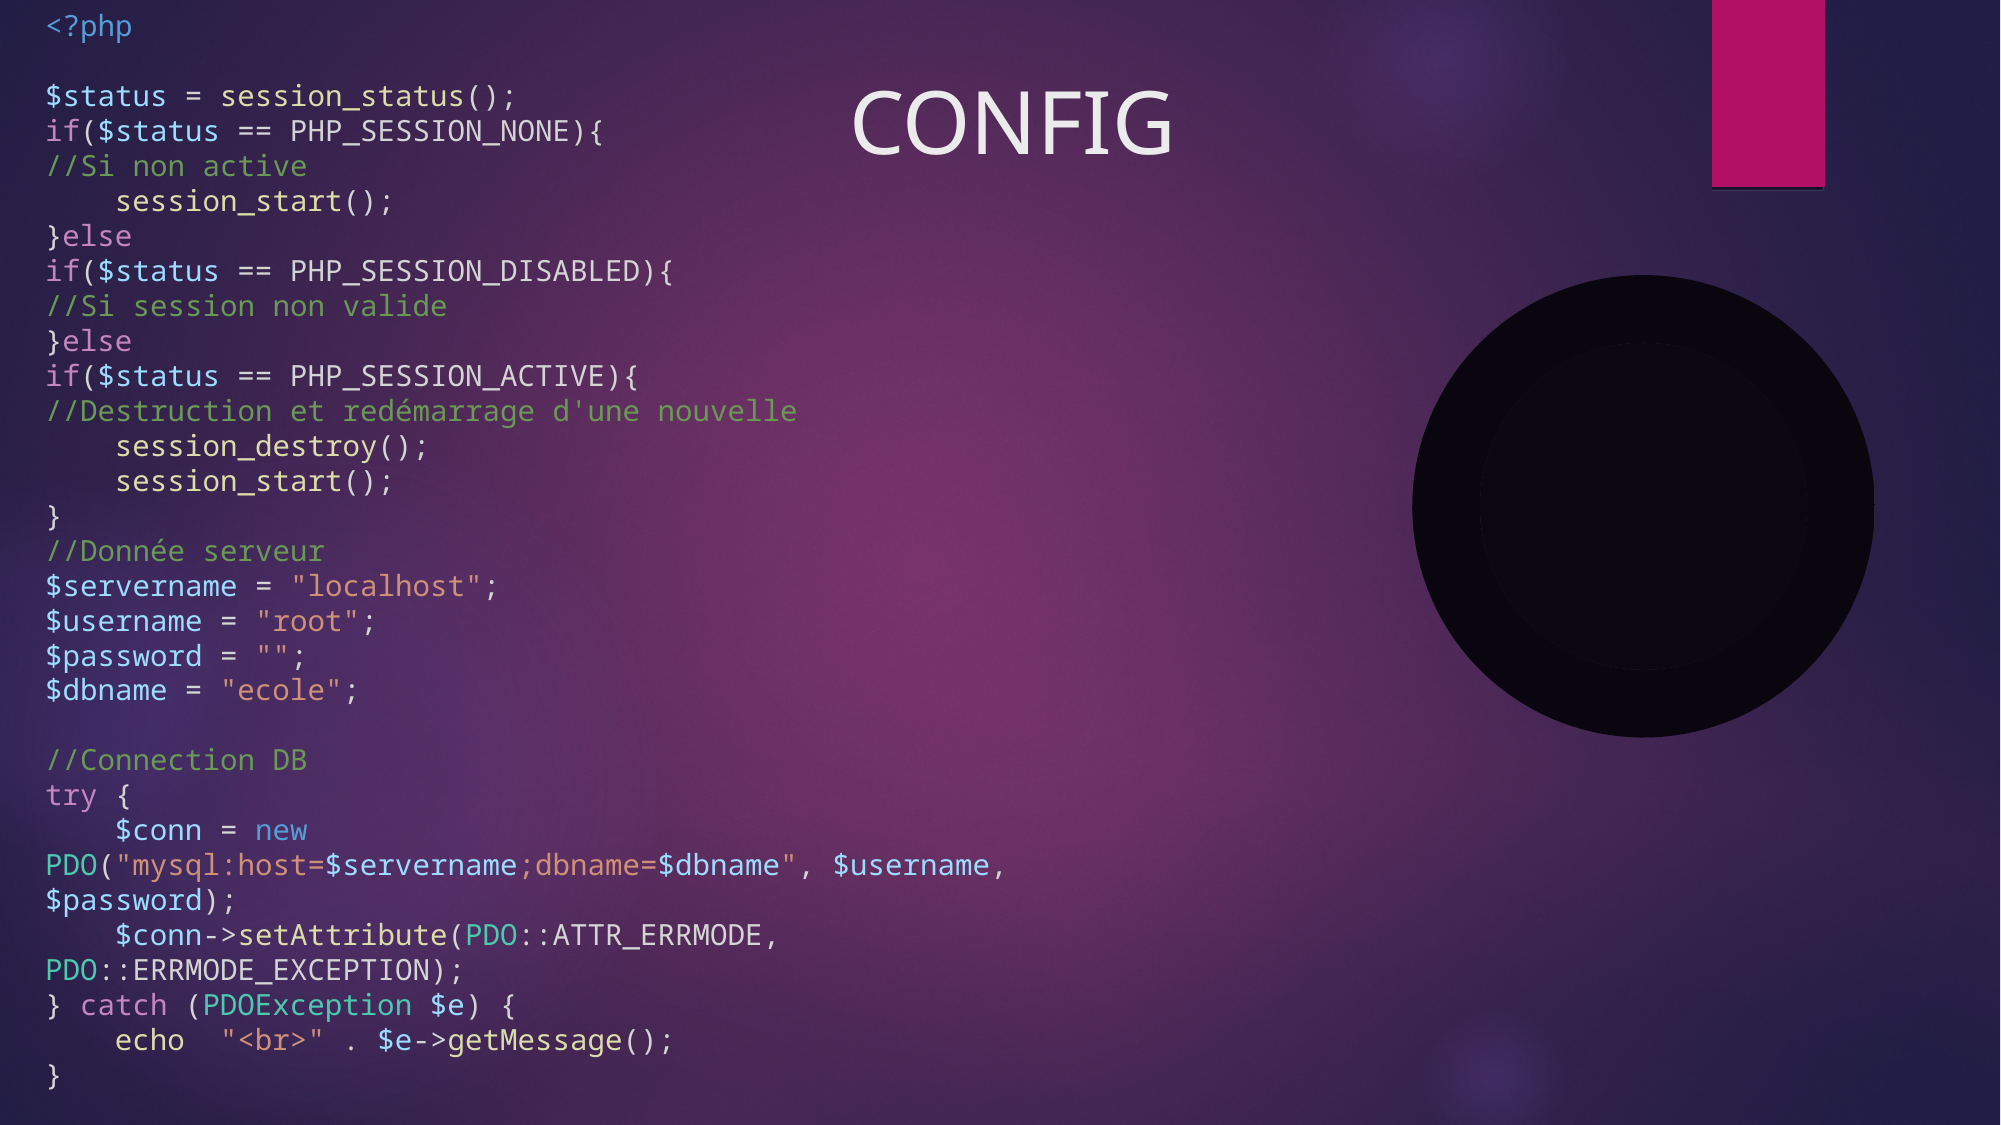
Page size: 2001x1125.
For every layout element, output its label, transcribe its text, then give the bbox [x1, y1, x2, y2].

text_box <?php $status = session_status(); if($status == PHP_SESSION_NONE){ //Si non active session_start(); }else if($status == PHP_SESSION_DISABLED){ //Si session non valide }else if($status == PHP_SESSION_ACTIVE){ //Destruction et redémarrage d'une nouvelle session_destroy(); session_start(); } //Donnée serveur $servername = "localhost"; $username = "root"; $password = ""; $dbname = "ecole"; //Connection DB try { $conn = new PDO("mysql:host=$servername;dbname=$dbname", $username, $password); $conn->setAttribute(PDO::ATTR_ERRMODE, PDO::ERRMODE_EXCEPTION); } catch (PDOException $e) { echo "<br>" . $e->getMessage(); } [30, 0, 1031, 1076]
title CONFIG [1031, 59, 1227, 194]
